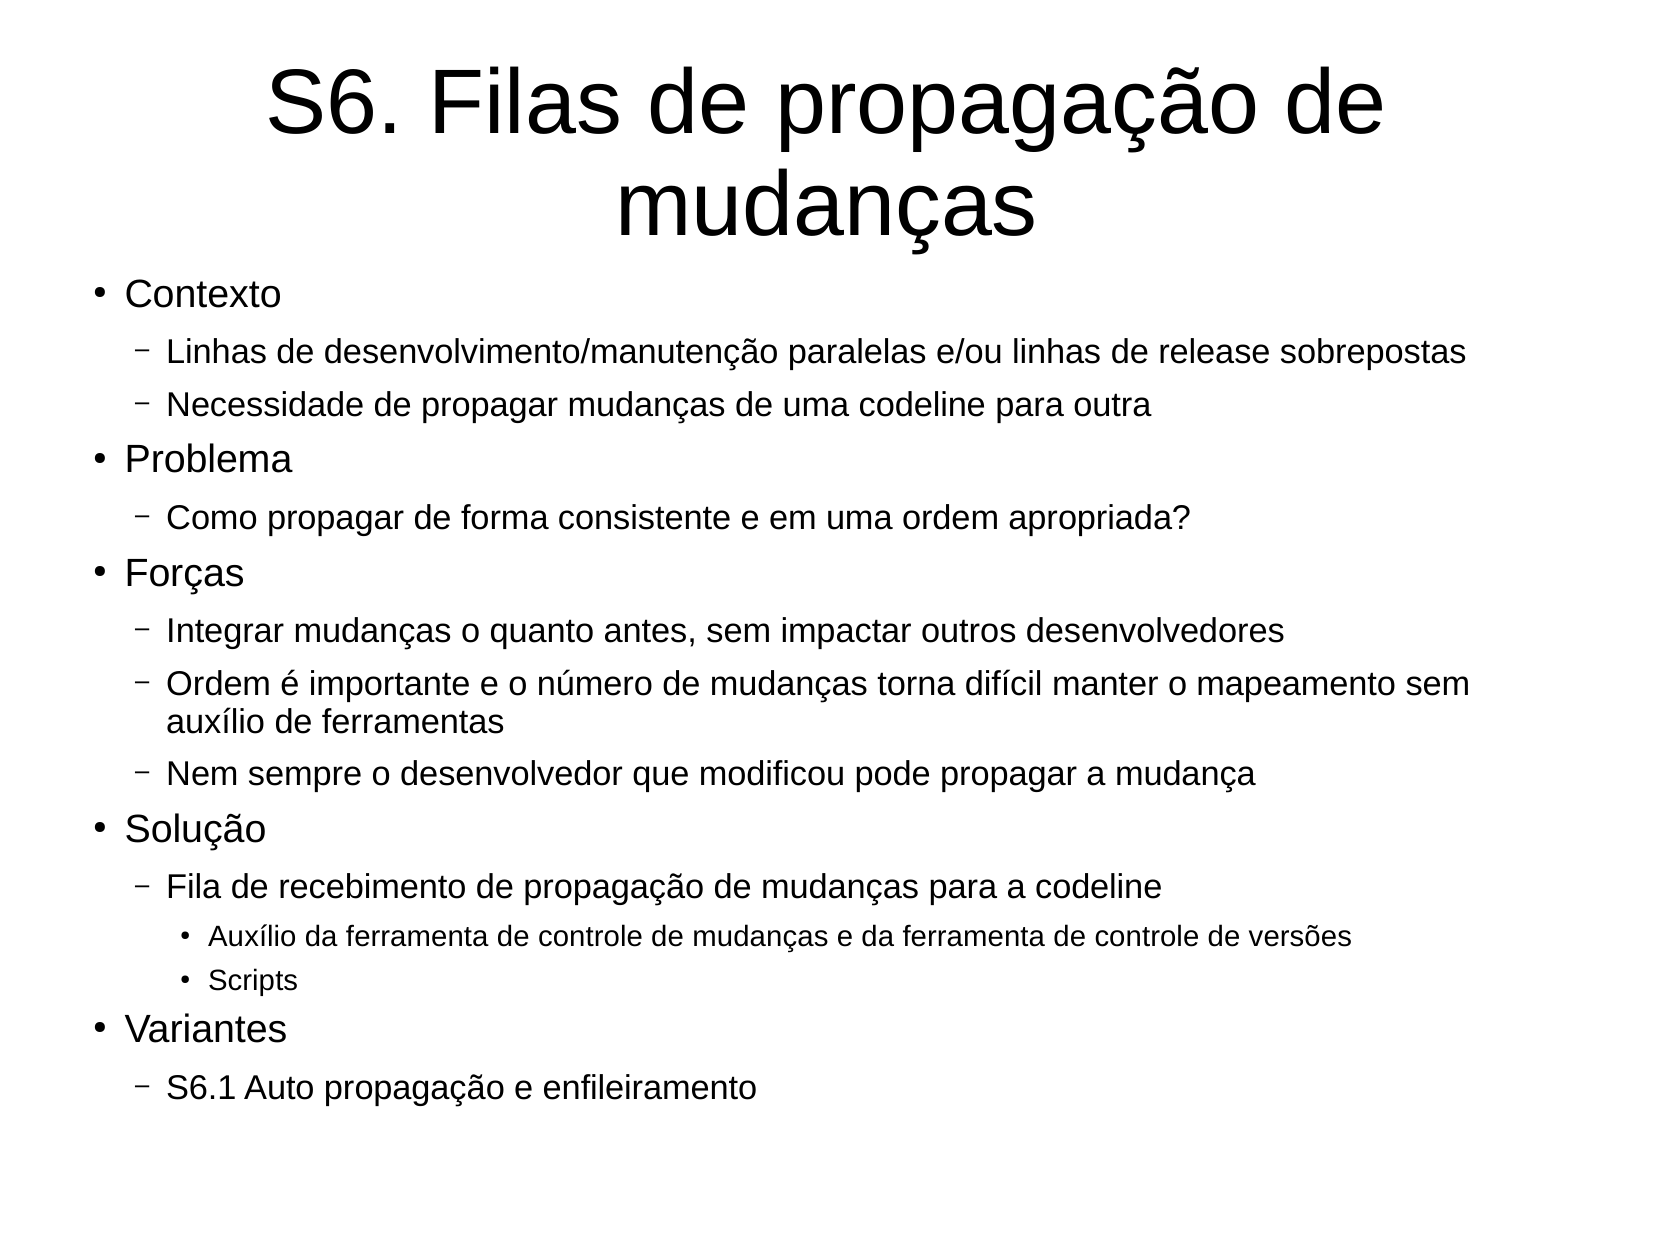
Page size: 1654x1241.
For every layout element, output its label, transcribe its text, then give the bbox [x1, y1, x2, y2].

list Contexto Linhas de desenvolvimento/manutenção paralelas e/ou linhas de release sobrepostas Necessidade de propagar mudanças de uma codeline para outra Problema Como propagar de forma consistente e em uma ordem apropriada? Forças Integrar mudanças o quanto antes, sem impactar outros desenvolvedores Ordem é importante e o número de mudanças torna difícil manter o mapeamento sem auxílio de ferramentas Nem sempre o desenvolvedor que modificou pode propagar a mudança Solução Fila de recebimento de propagação de mudanças para a codeline Auxílio da ferramenta de controle de mudanças e da ferramenta de controle de versões Scripts Variantes S6.1 Auto propagação e enfileiramento [82, 271, 1571, 1111]
title S6. Filas de propagação de mudanças [82, 49, 1571, 257]
